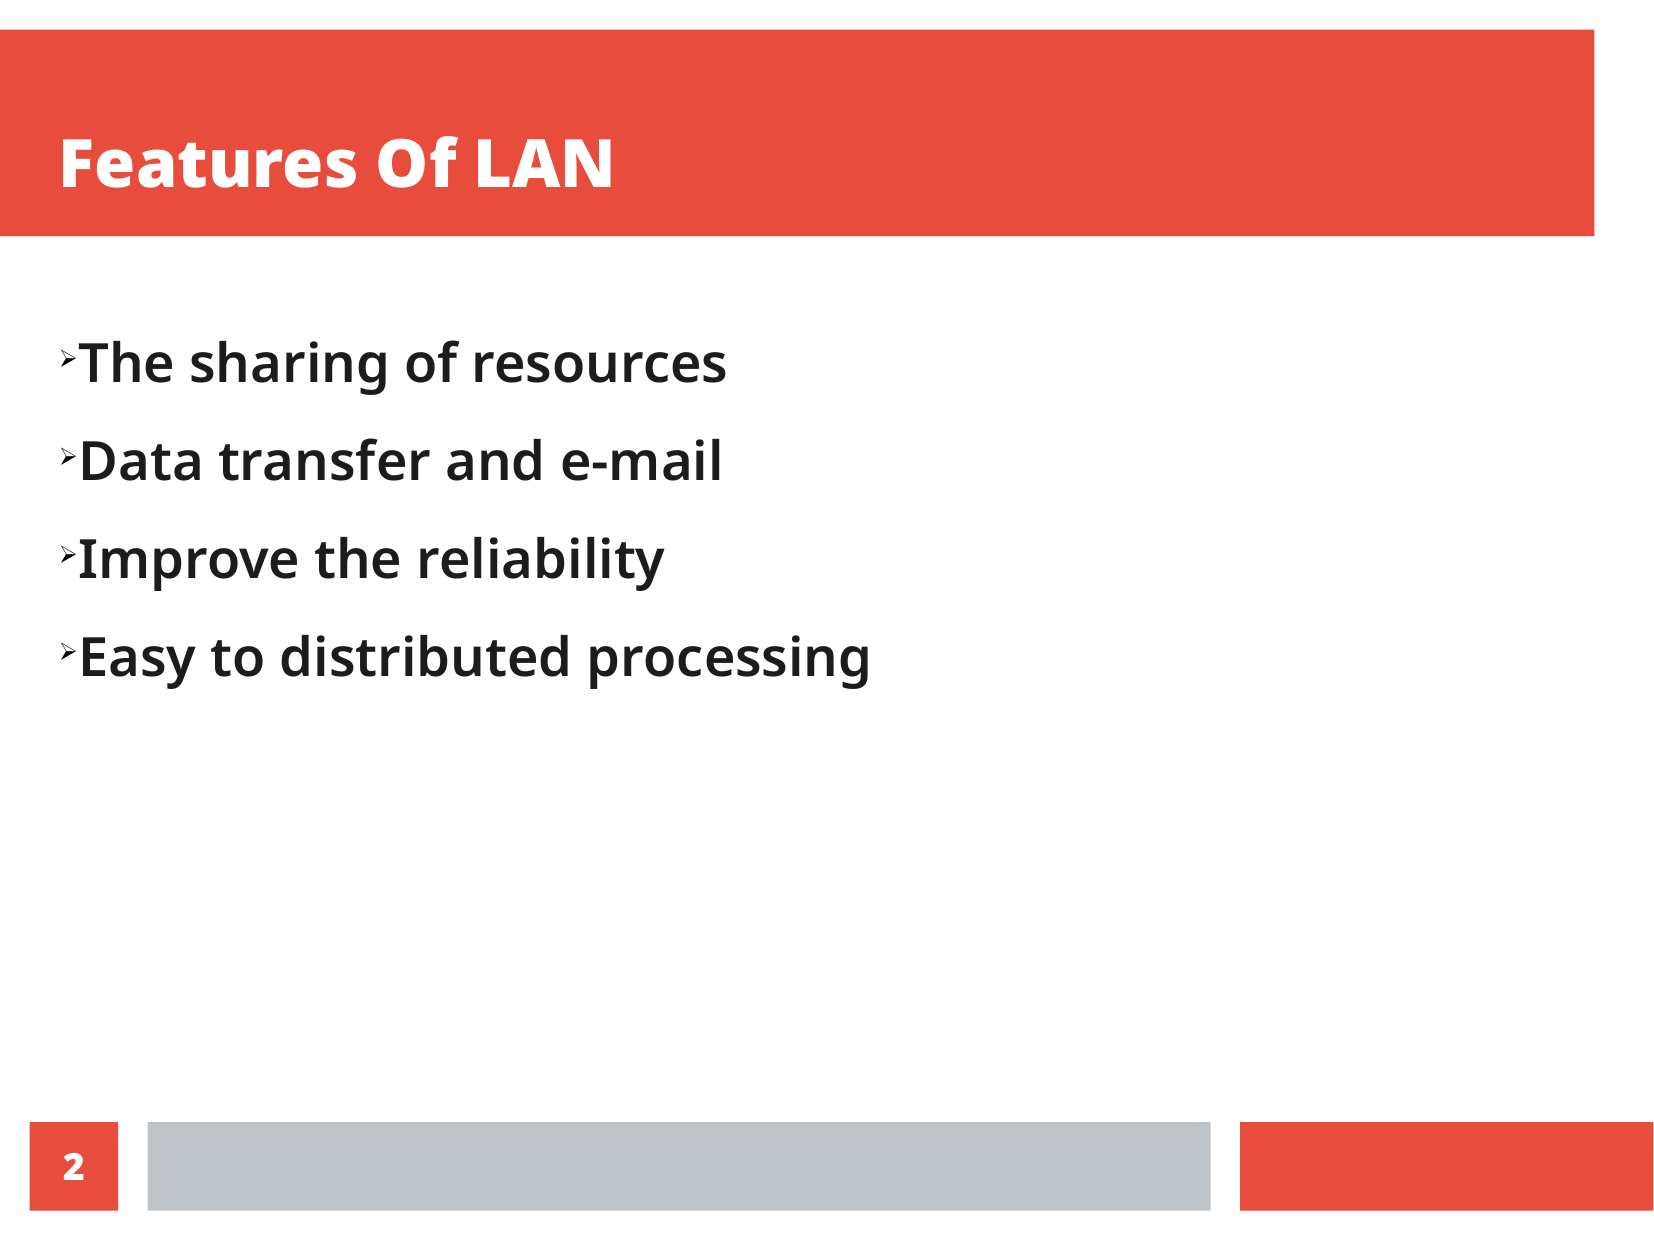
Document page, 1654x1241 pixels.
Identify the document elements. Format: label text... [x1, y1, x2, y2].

list The sharing of resources Data transfer and e-mail Improve the reliability Easy to distributed processing [59, 324, 1565, 1093]
title Features Of LAN [59, 59, 1595, 207]
